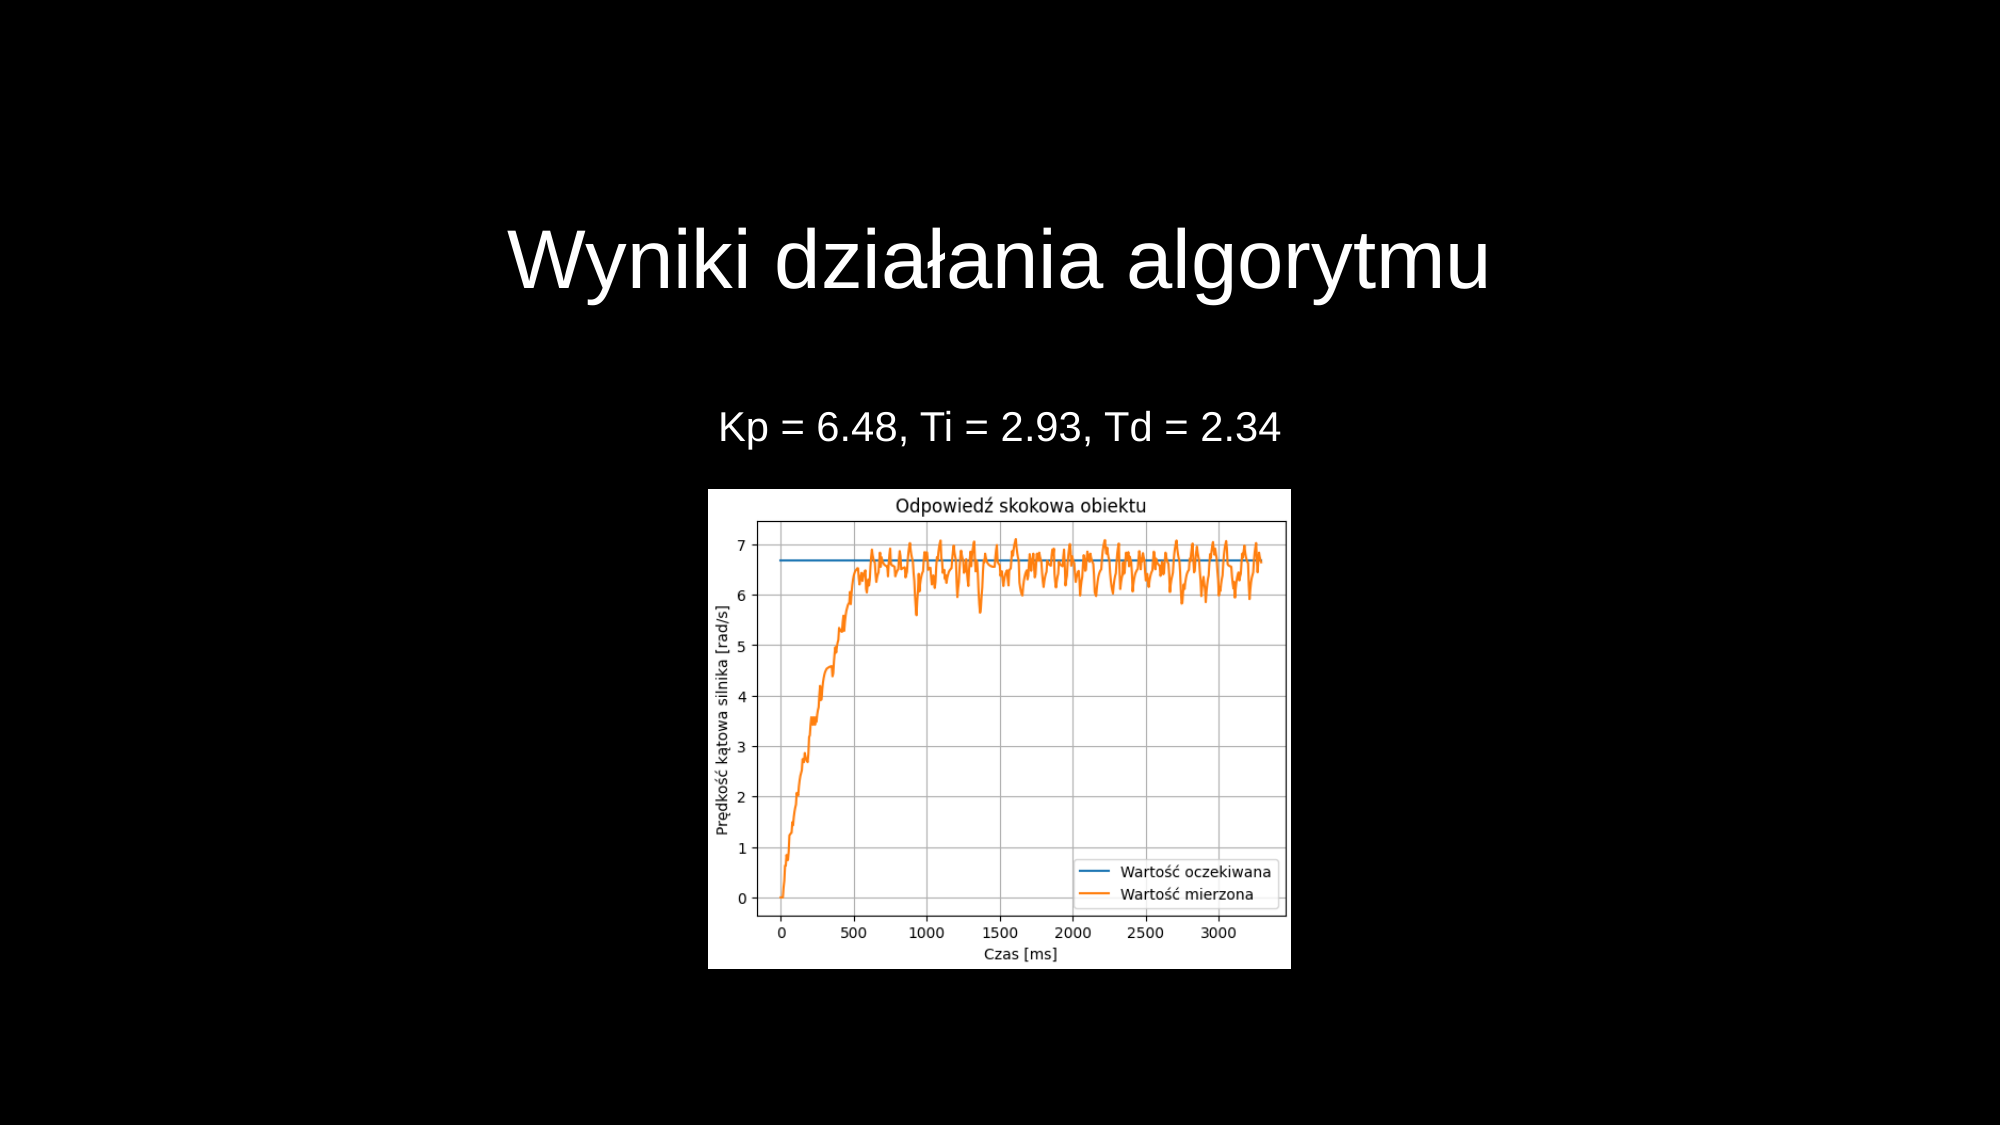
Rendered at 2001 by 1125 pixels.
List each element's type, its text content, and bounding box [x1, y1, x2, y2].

picture [708, 489, 1291, 969]
title Wyniki działania algorytmu [187, 143, 1813, 367]
list Kp = 6.48, Ti = 2.93, Td = 2.34 [187, 382, 1813, 968]
